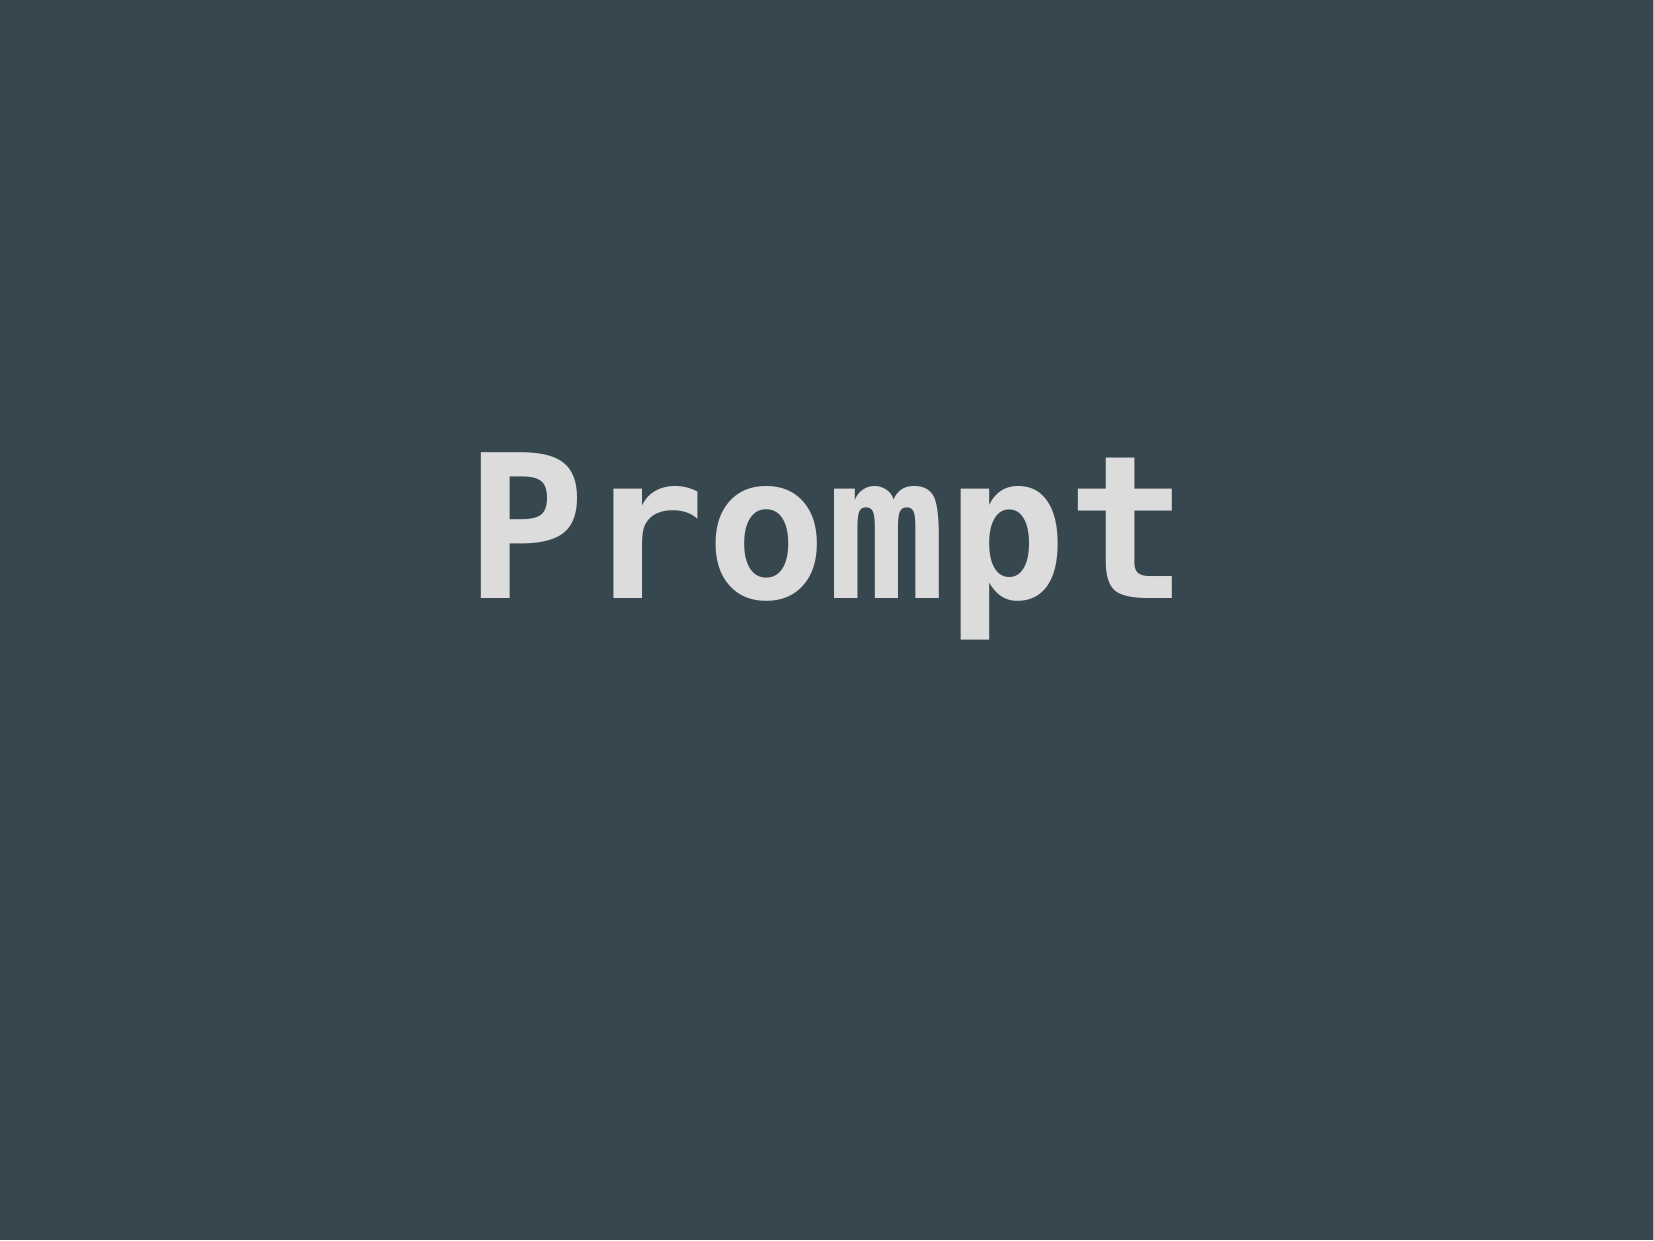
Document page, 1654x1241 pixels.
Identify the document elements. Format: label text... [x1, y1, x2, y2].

subtitle Prompt [82, 49, 1571, 1010]
